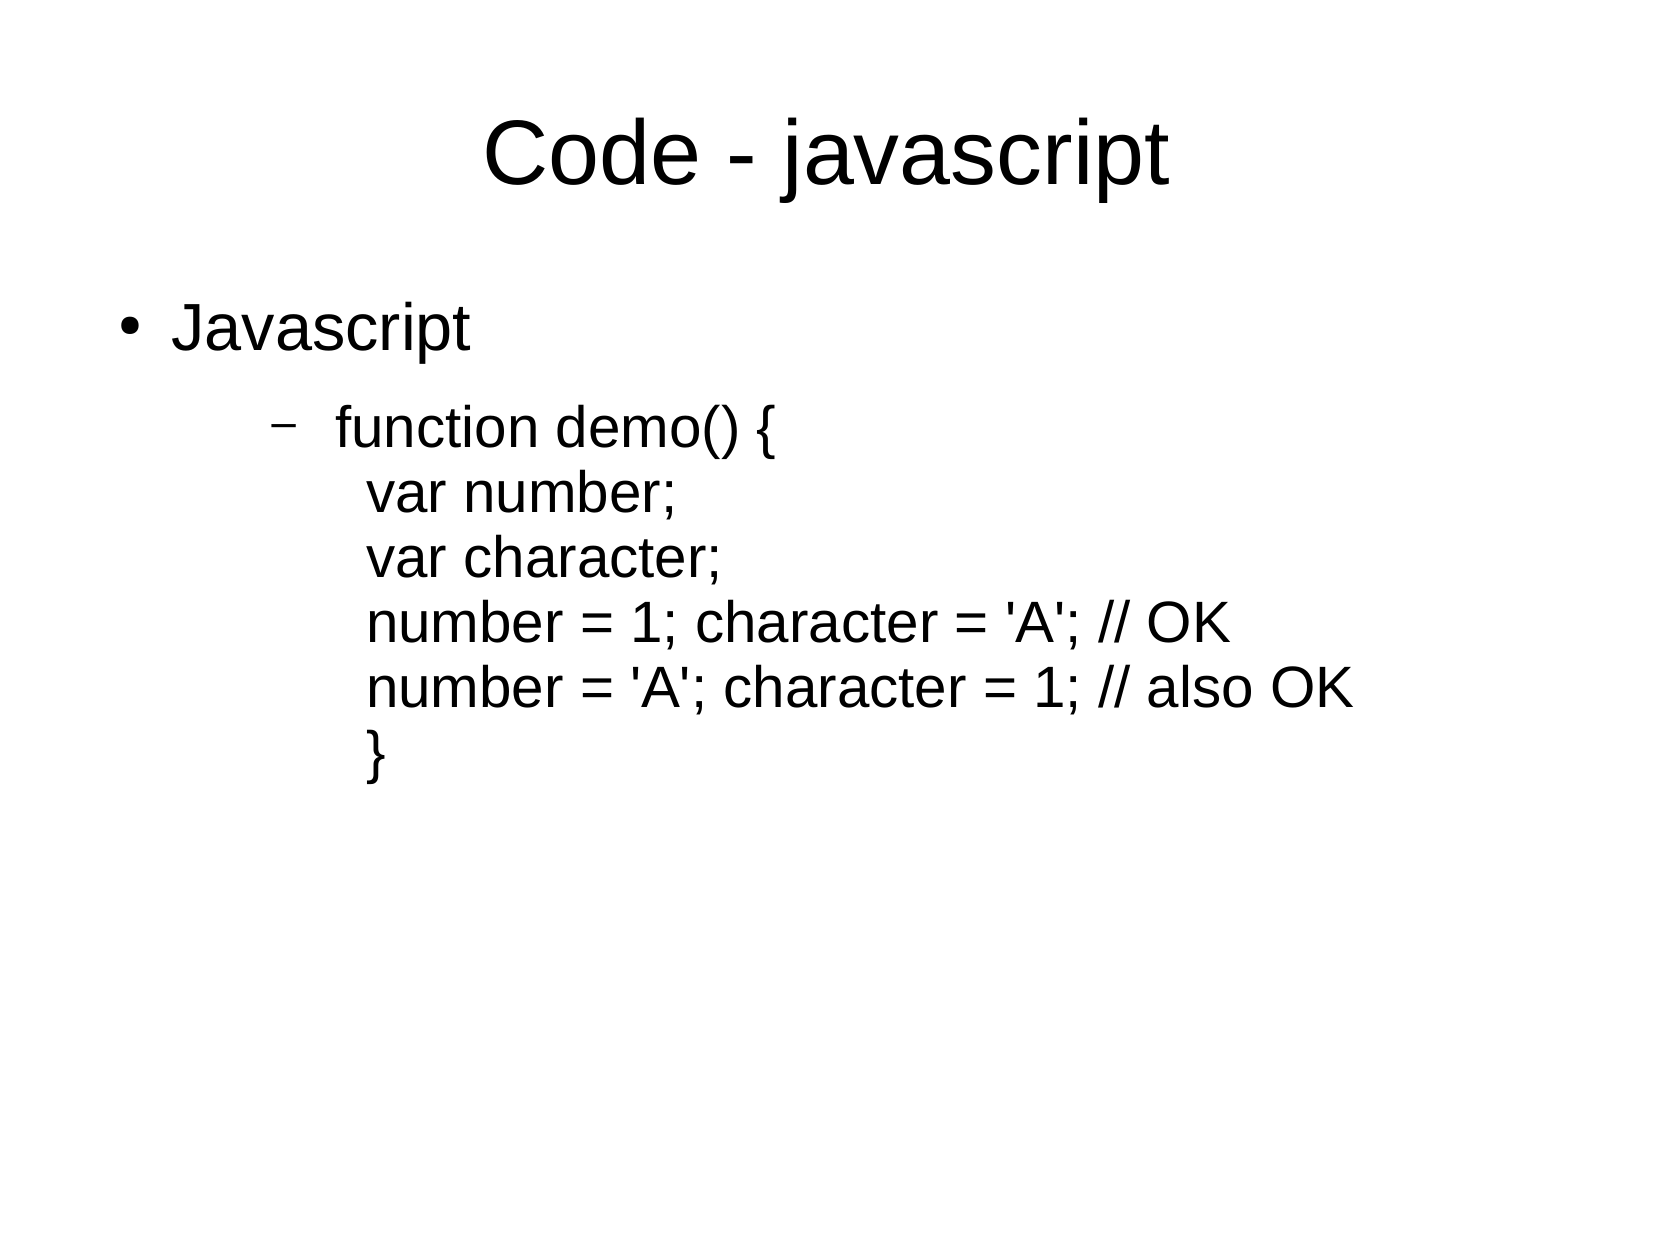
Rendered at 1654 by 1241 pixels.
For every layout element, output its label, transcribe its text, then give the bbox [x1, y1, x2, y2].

title Code - javascript [82, 56, 1571, 250]
list Javascript function demo() { var number; var character; number = 1; character = 'A'; // OK number = 'A'; character = 1; // also OK } [82, 290, 1571, 1094]
